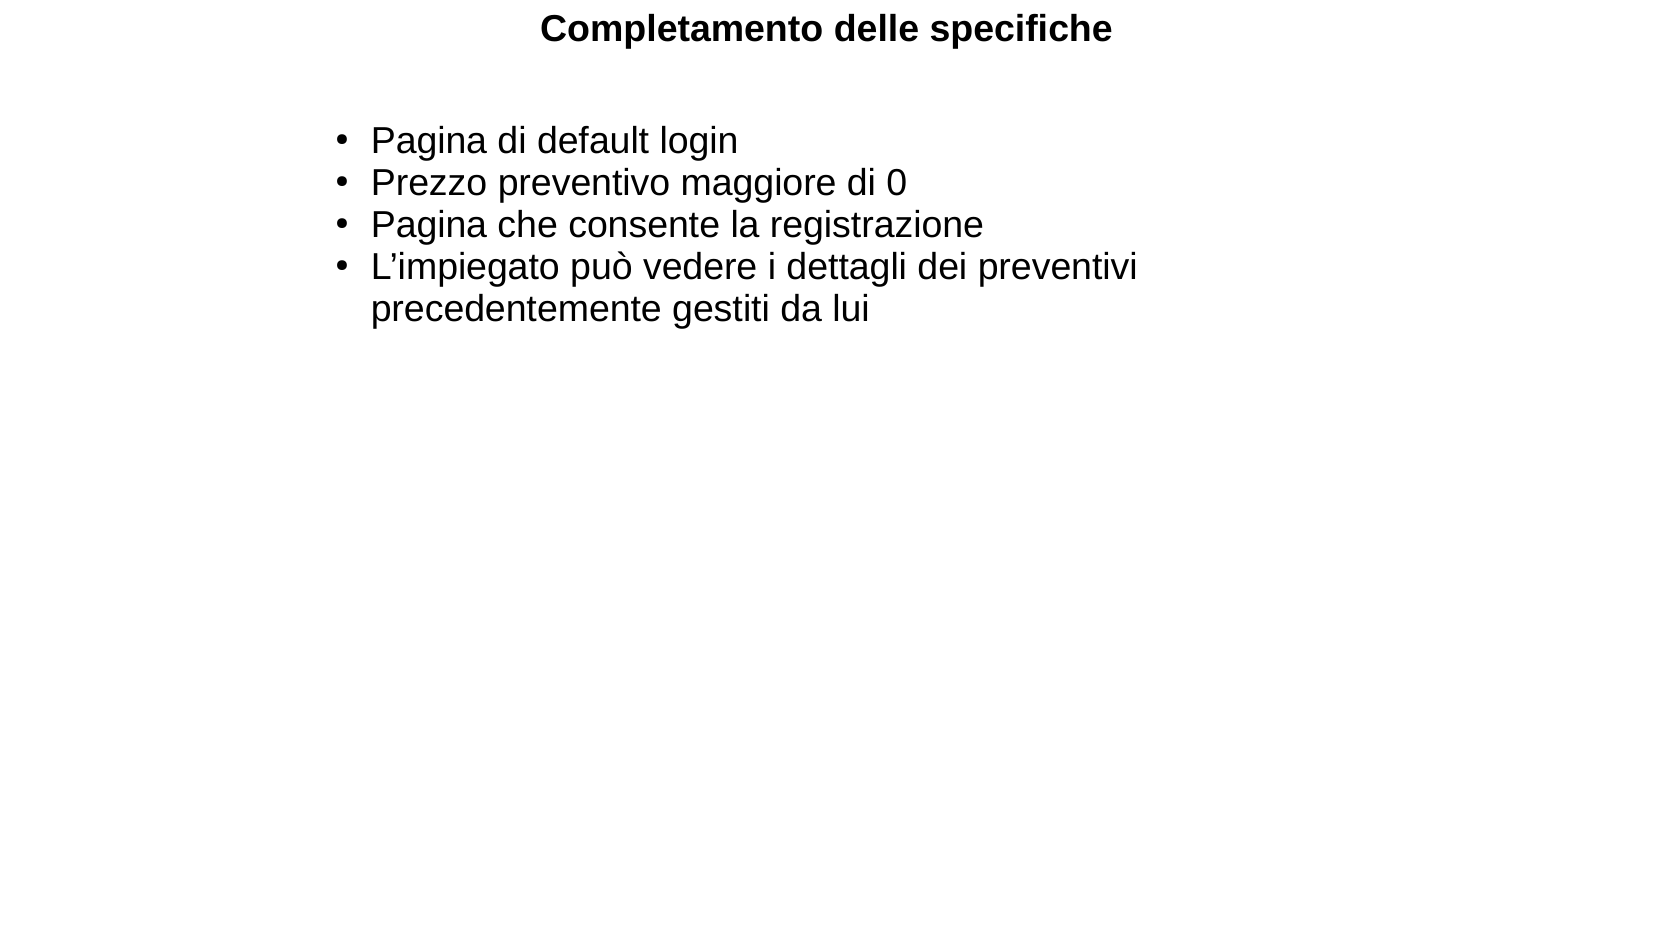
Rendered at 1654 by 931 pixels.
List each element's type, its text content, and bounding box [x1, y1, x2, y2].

text_box Pagina di default login Prezzo preventivo maggiore di 0 Pagina che consente la registrazione L’impiegato può vedere i dettagli dei preventivi precedentemente gestiti da lui [320, 112, 1334, 338]
text_box Completamento delle specifiche [208, 0, 1446, 57]
